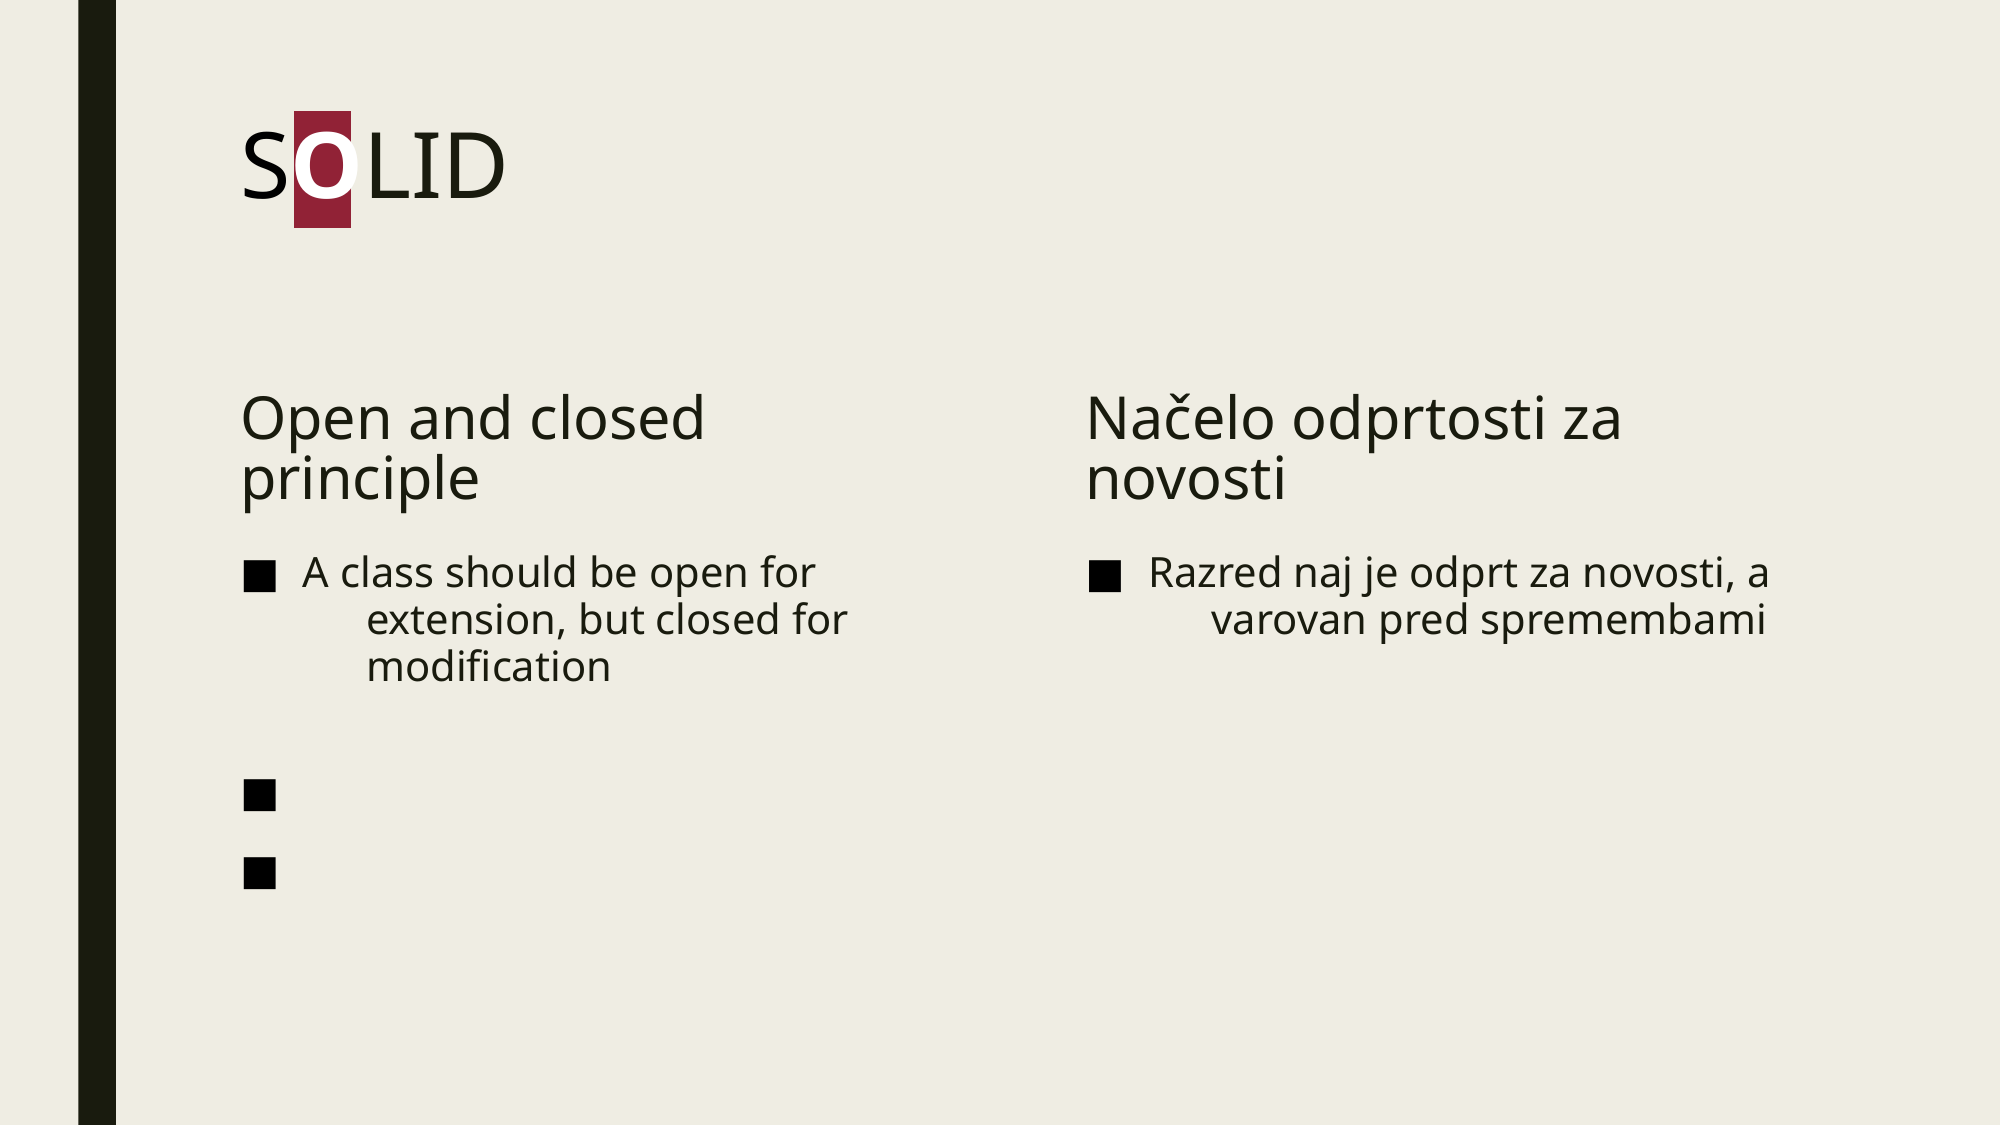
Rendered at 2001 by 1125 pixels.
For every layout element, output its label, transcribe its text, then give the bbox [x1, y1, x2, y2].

list Open and closed principle [225, 383, 954, 520]
title SOLID [225, 112, 1801, 357]
list A class should be open for extension, but closed for modification [225, 542, 954, 963]
list Razred naj je odprt za novosti, a varovan pred spremembami [1070, 542, 1800, 963]
list Načelo odprtosti za novosti [1070, 383, 1800, 520]
